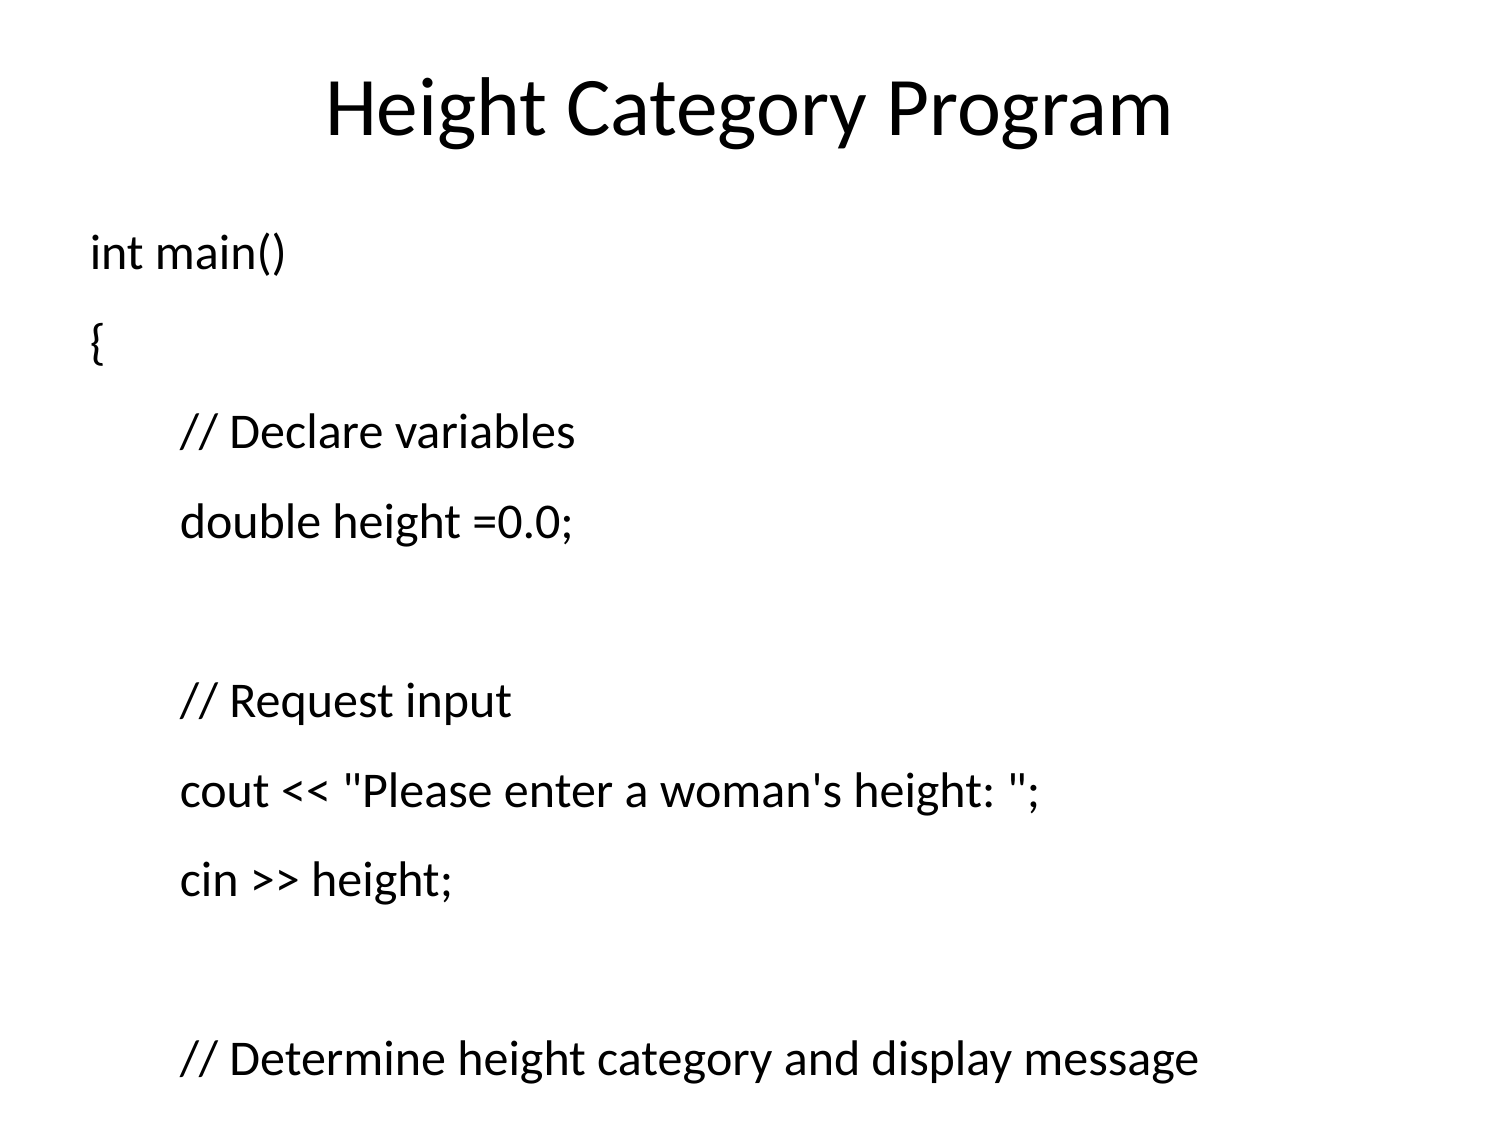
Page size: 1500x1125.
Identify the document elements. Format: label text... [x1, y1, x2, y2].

list int main() { // Declare variables double height =0.0; // Request input cout << "Please enter a woman's height: "; cin >> height; // Determine height category and display message if (height <= 63) { cout << "Height category: Petite" << endl; } [75, 212, 1450, 1100]
title Height Category Program [75, 45, 1425, 212]
